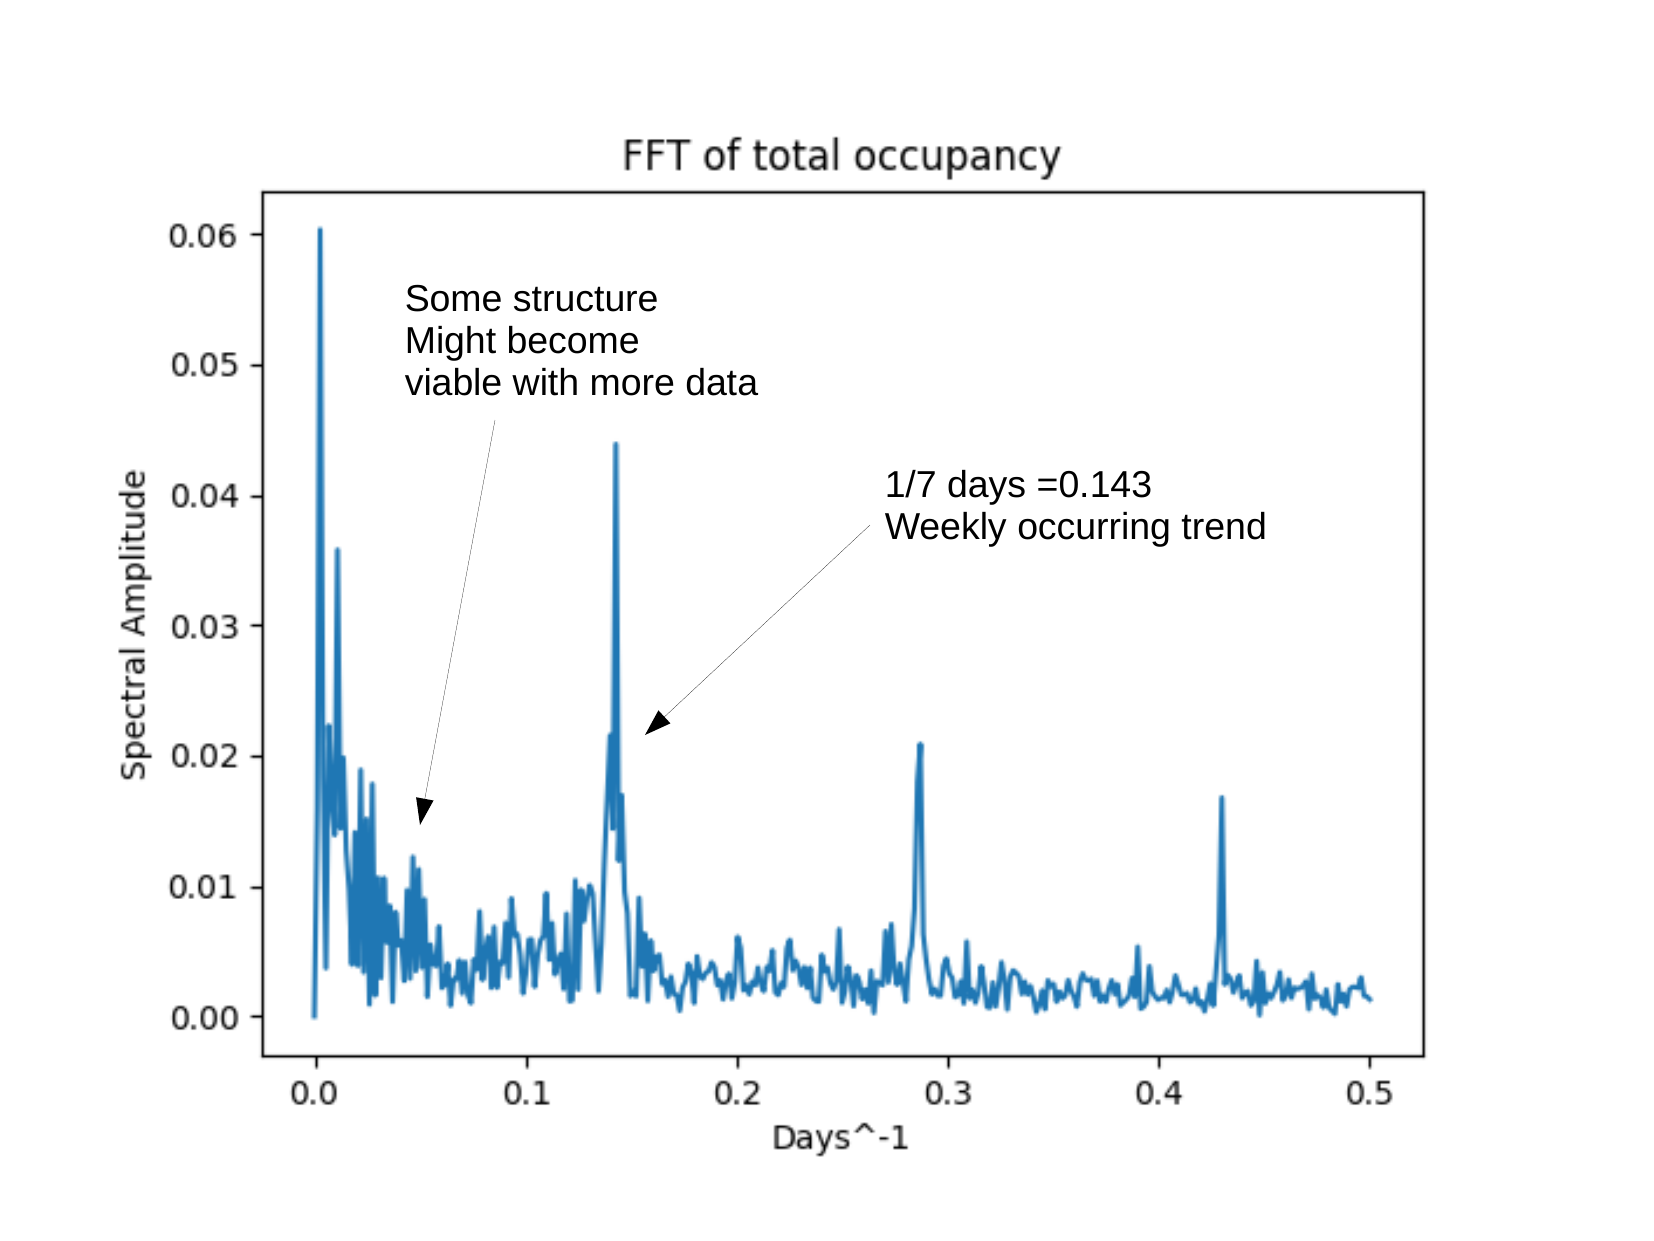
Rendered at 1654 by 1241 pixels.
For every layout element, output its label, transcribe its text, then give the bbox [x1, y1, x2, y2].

text_box Some structure Might become viable with more data [390, 270, 774, 421]
picture [75, 56, 1573, 1180]
text_box 1/7 days =0.143 Weekly occurring trend [870, 456, 1306, 556]
